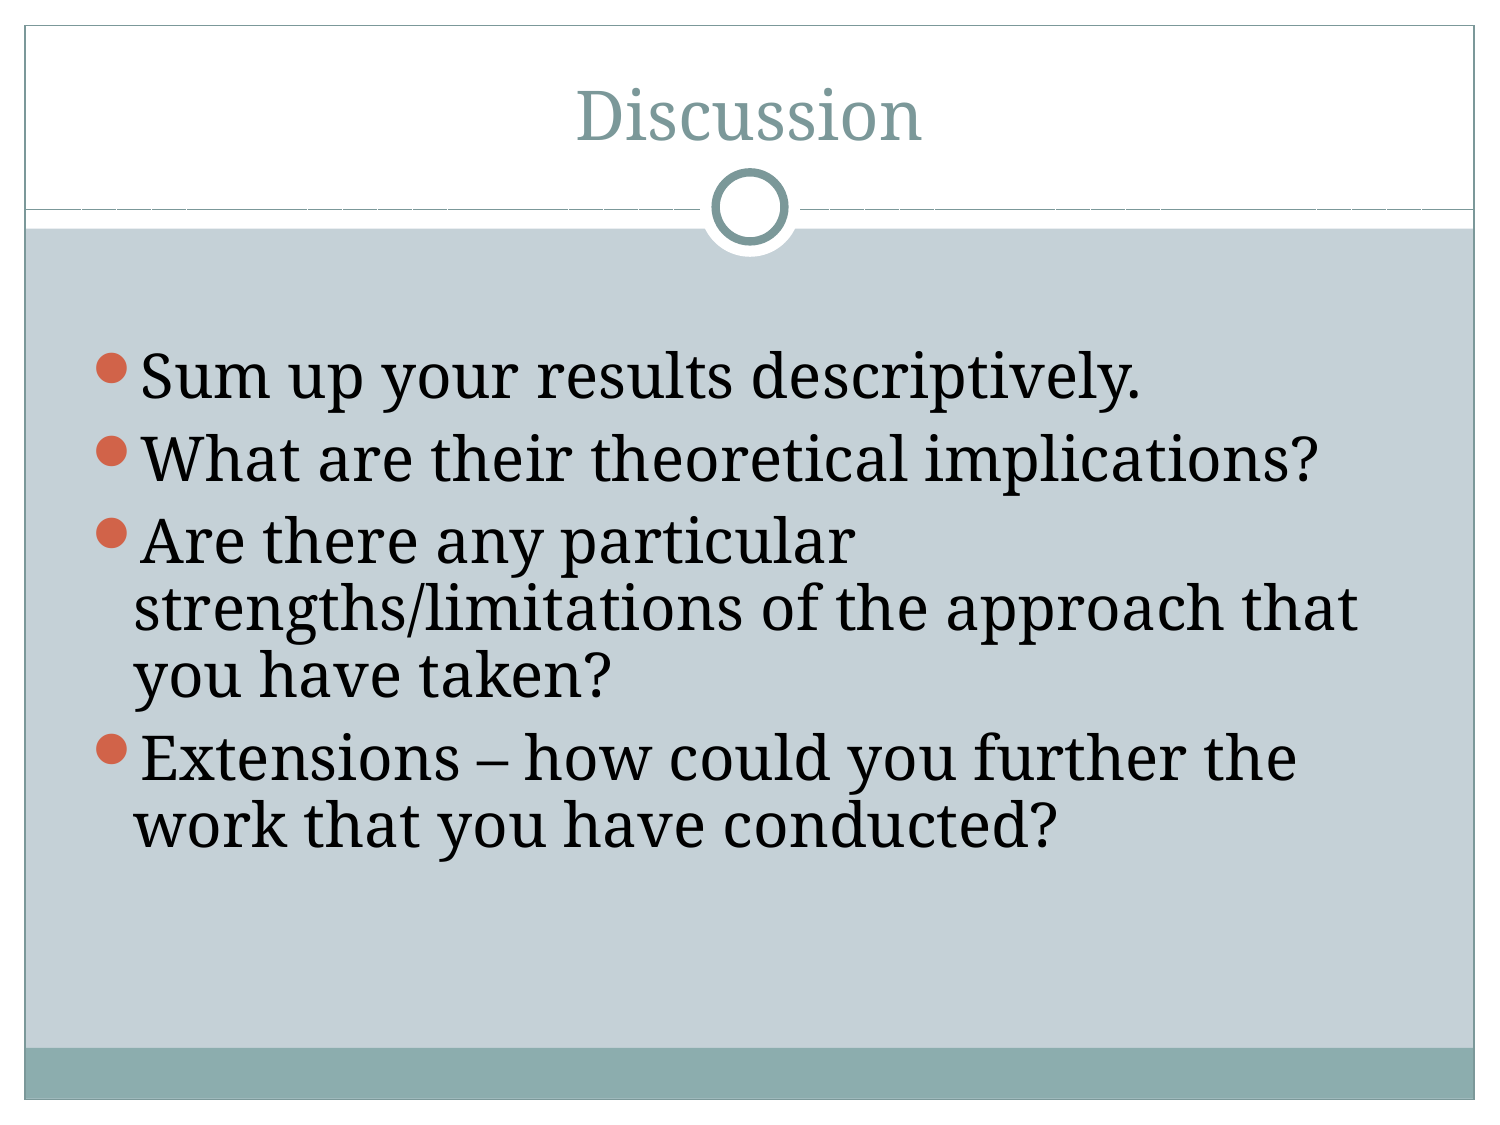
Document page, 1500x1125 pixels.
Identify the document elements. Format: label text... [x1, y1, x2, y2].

title Discussion [49, 37, 1450, 162]
list Sum up your results descriptively. What are their theoretical implications? Are there any particular strengths/limitations of the approach that you have taken? Extensions – how could you further the work that you have conducted? [76, 337, 1427, 875]
